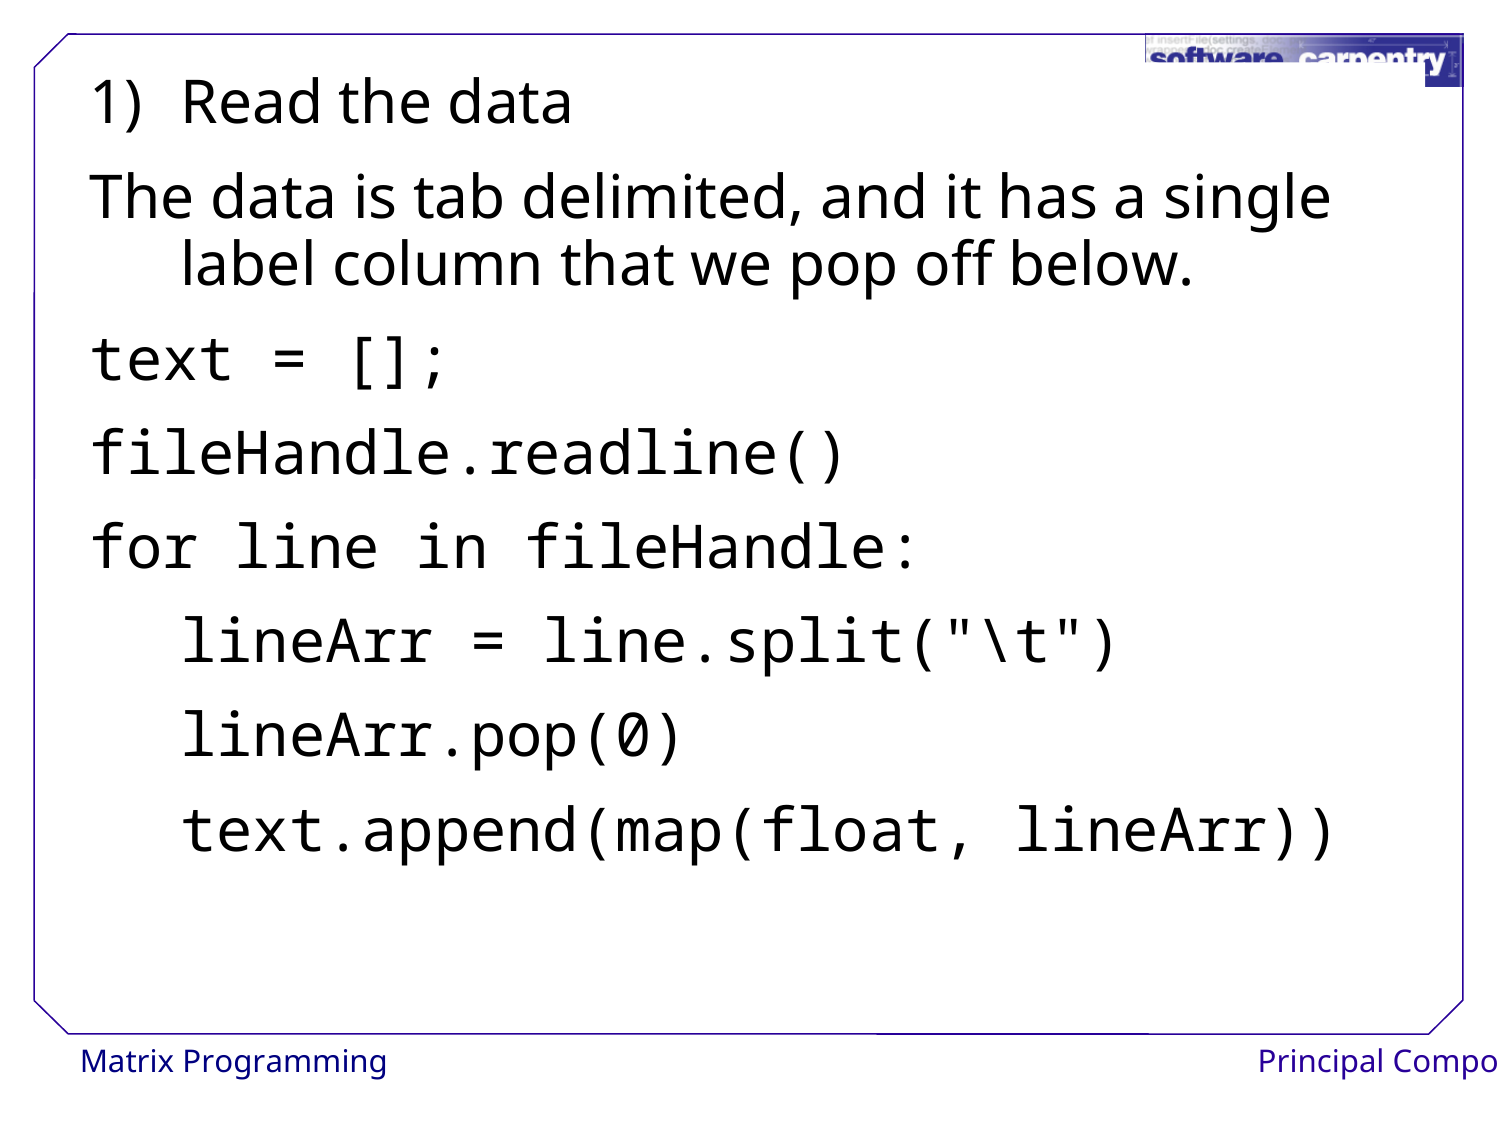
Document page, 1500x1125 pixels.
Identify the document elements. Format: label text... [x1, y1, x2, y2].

list Read the data The data is tab delimited, and it has a single label column that we pop off below. text = []; fileHandle.readline() for line in fileHandle: lineArr = line.split("\t") lineArr.pop(0) text.append(map(float, lineArr)) [75, 62, 1426, 1005]
picture [1145, 33, 1464, 87]
